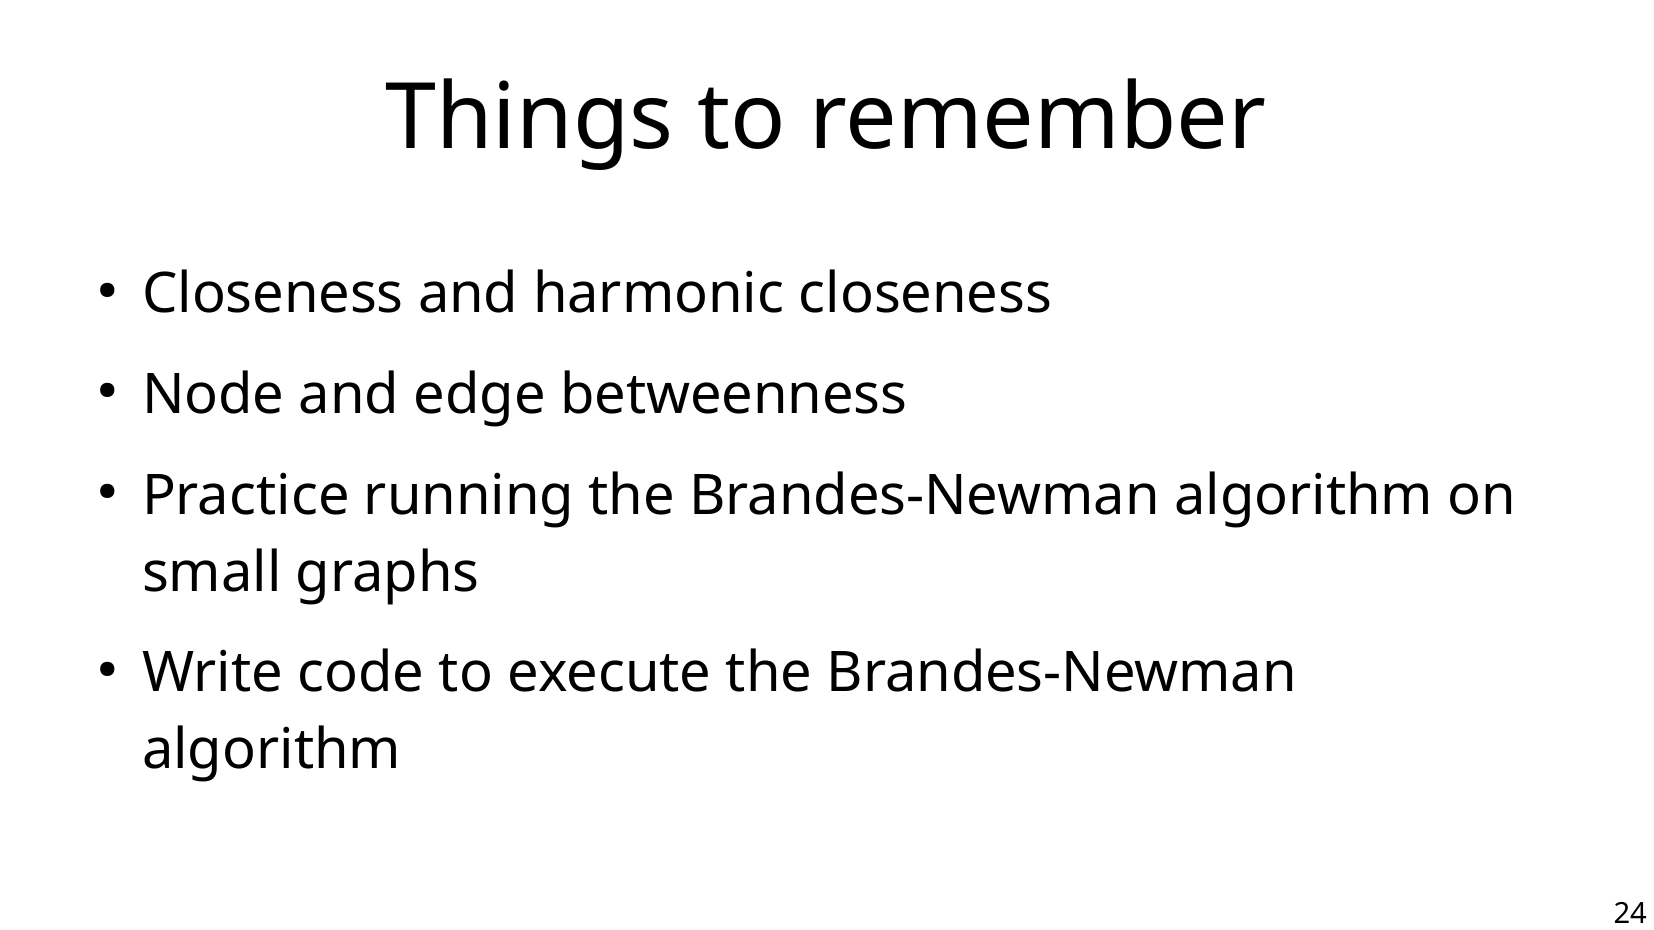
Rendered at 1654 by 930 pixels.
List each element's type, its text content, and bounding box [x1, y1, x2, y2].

list Closeness and harmonic closeness Node and edge betweenness Practice running the Brandes-Newman algorithm on small graphs Write code to execute the Brandes-Newman algorithm [82, 252, 1571, 793]
title Things to remember [82, 1, 1571, 225]
